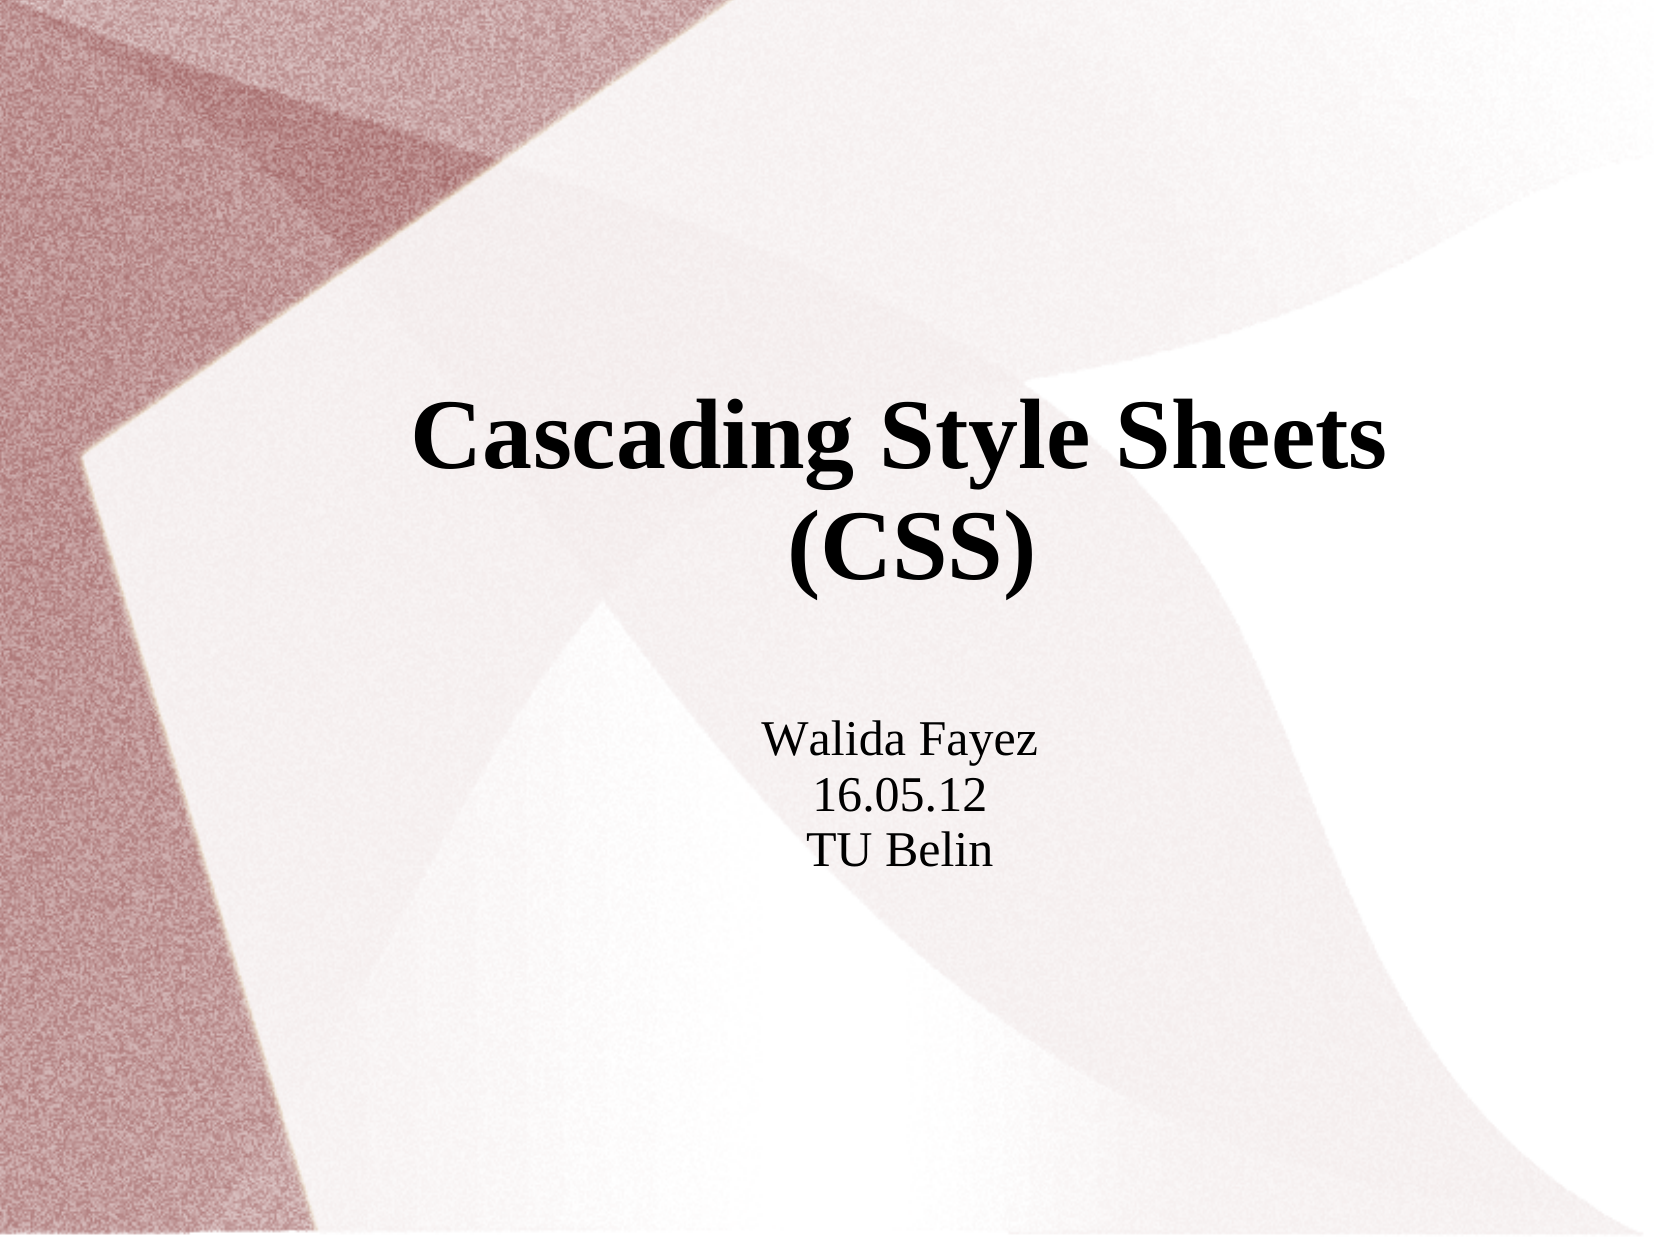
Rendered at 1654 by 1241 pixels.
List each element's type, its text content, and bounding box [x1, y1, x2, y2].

subtitle Cascading Style Sheets (CSS) Walida Fayez 16.05.12 TU Belin [261, 376, 1538, 1074]
picture [0, 0, 1654, 1241]
